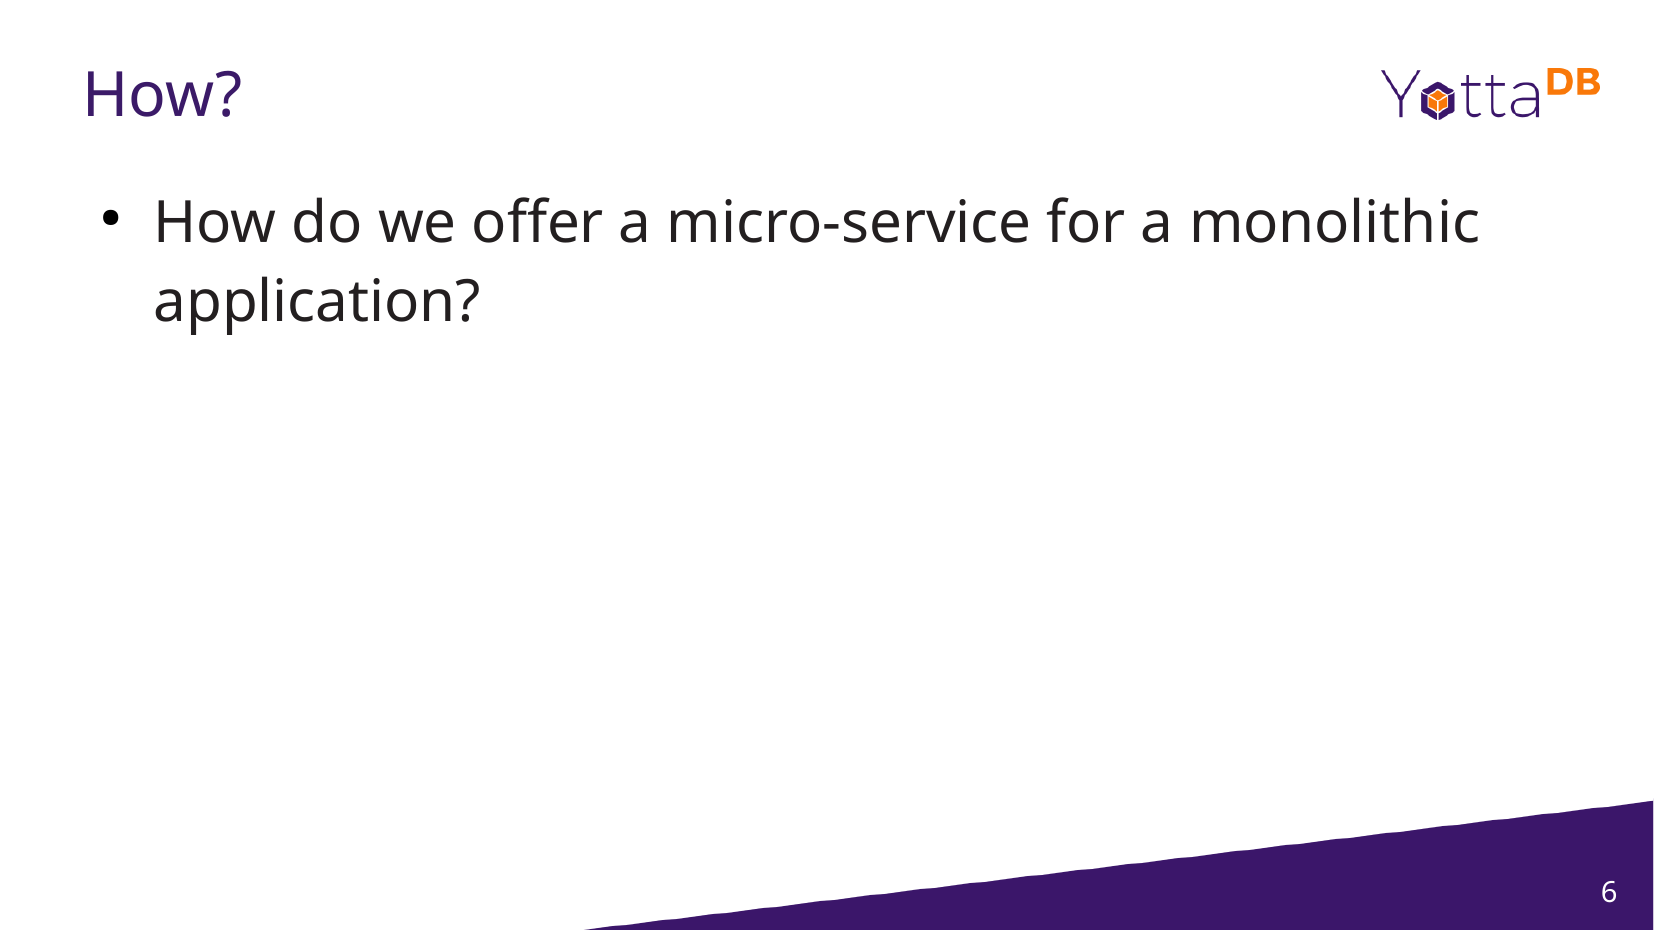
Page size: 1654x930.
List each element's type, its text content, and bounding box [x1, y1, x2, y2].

picture [0, 0, 1654, 930]
title How? [82, 18, 976, 166]
list How do we offer a micro-service for a monolithic application? [82, 179, 1571, 795]
